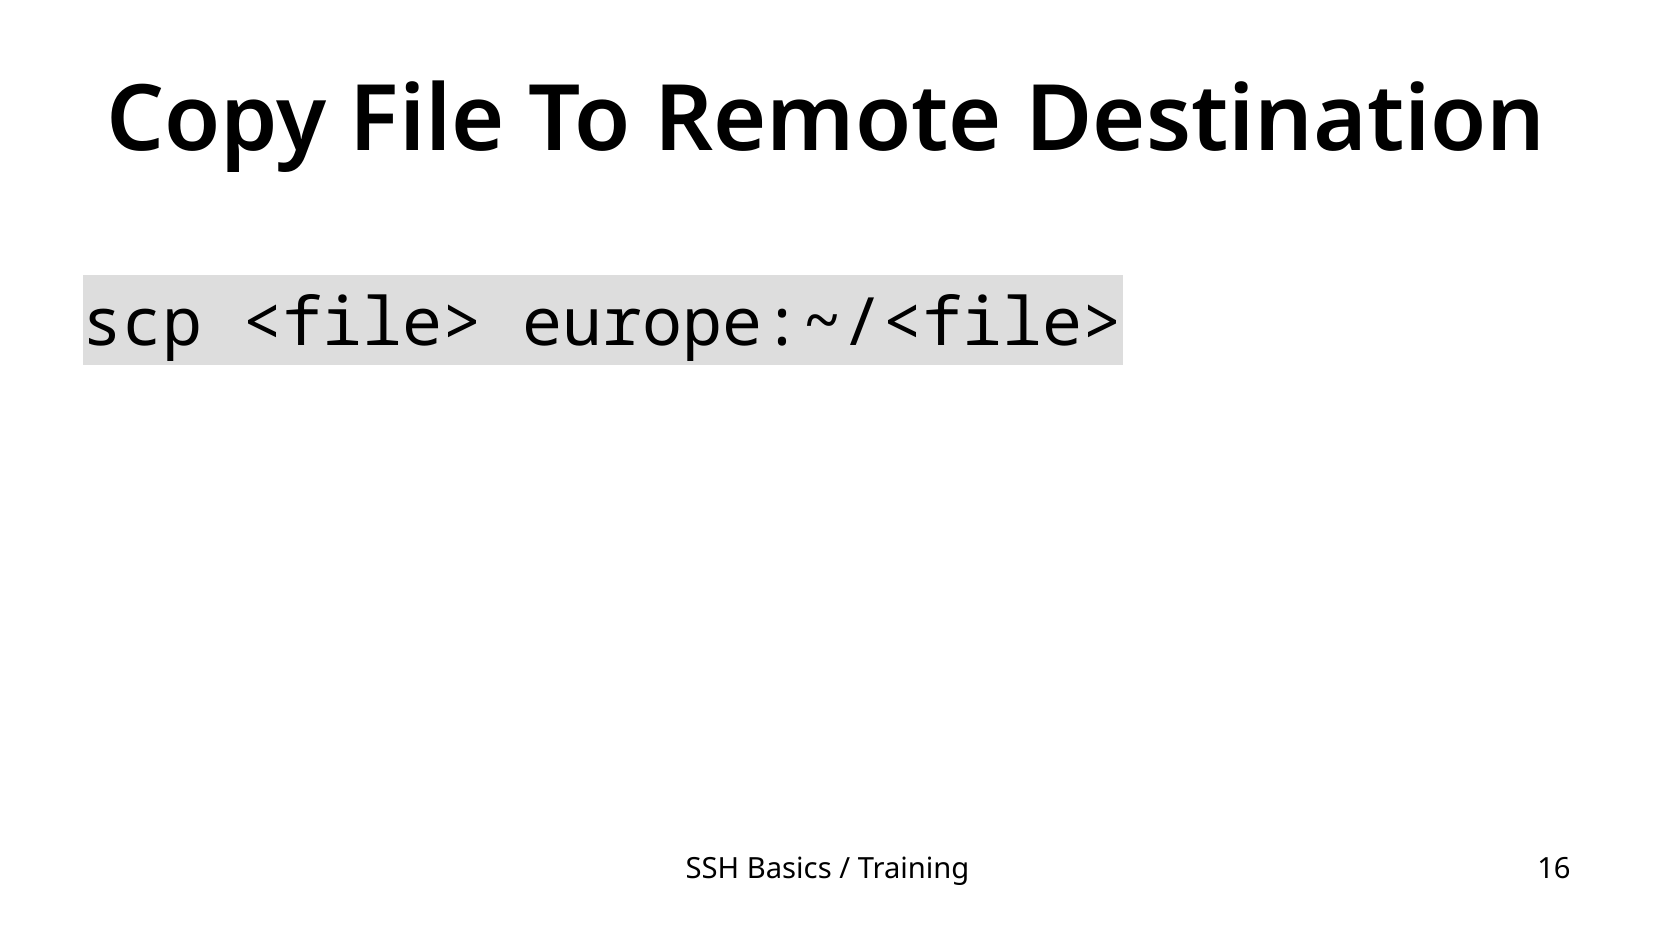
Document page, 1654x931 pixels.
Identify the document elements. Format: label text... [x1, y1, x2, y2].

subtitle scp <file> europe:~/<file> [82, 274, 1571, 657]
title Copy File To Remote Destination [82, 37, 1571, 193]
